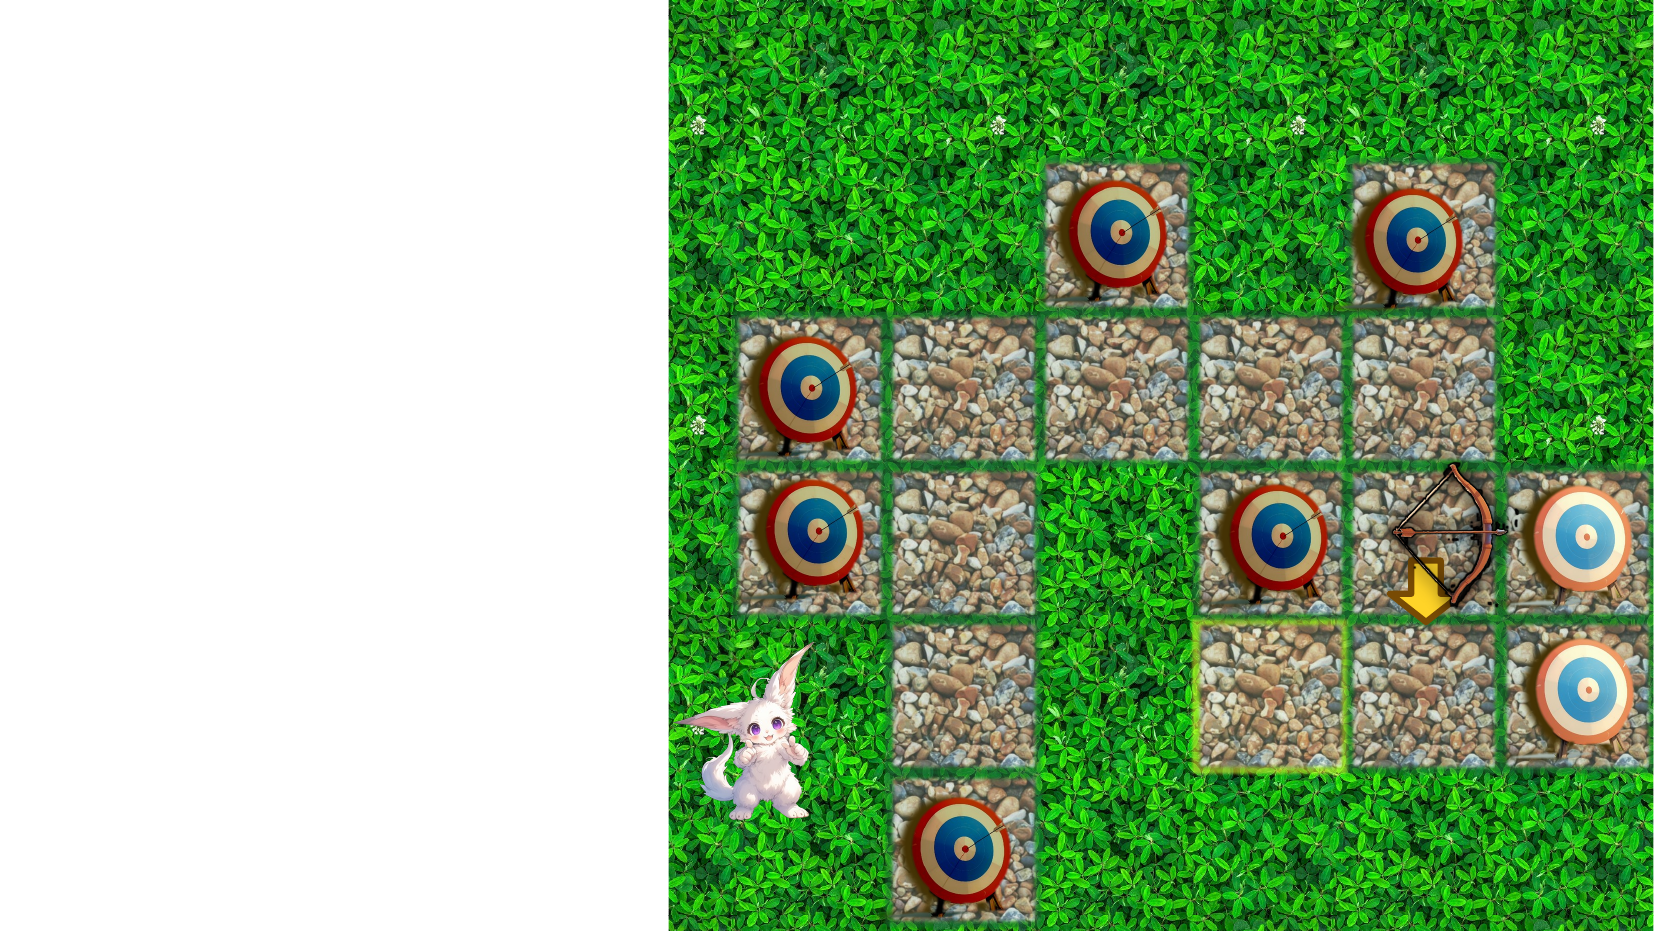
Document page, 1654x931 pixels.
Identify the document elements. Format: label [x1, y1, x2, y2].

text_box [893, 919, 1037, 923]
picture [1043, 152, 1194, 303]
text_box [1198, 606, 1344, 616]
text_box [1201, 627, 1340, 765]
picture [672, 640, 854, 824]
text_box [1197, 315, 1344, 456]
picture [1510, 609, 1654, 760]
text_box [668, 0, 1654, 931]
text_box [1044, 316, 1190, 462]
text_box [737, 601, 883, 616]
text_box [1045, 303, 1190, 309]
picture [1339, 159, 1490, 310]
text_box [1351, 469, 1497, 769]
text_box [890, 315, 1037, 462]
picture [886, 768, 1037, 919]
picture [1392, 456, 1654, 608]
picture [733, 307, 891, 601]
text_box [891, 469, 1037, 616]
text_box [1505, 760, 1651, 769]
picture [1204, 455, 1355, 606]
text_box [1490, 162, 1497, 309]
text_box [890, 623, 1037, 768]
text_box [1351, 316, 1498, 462]
